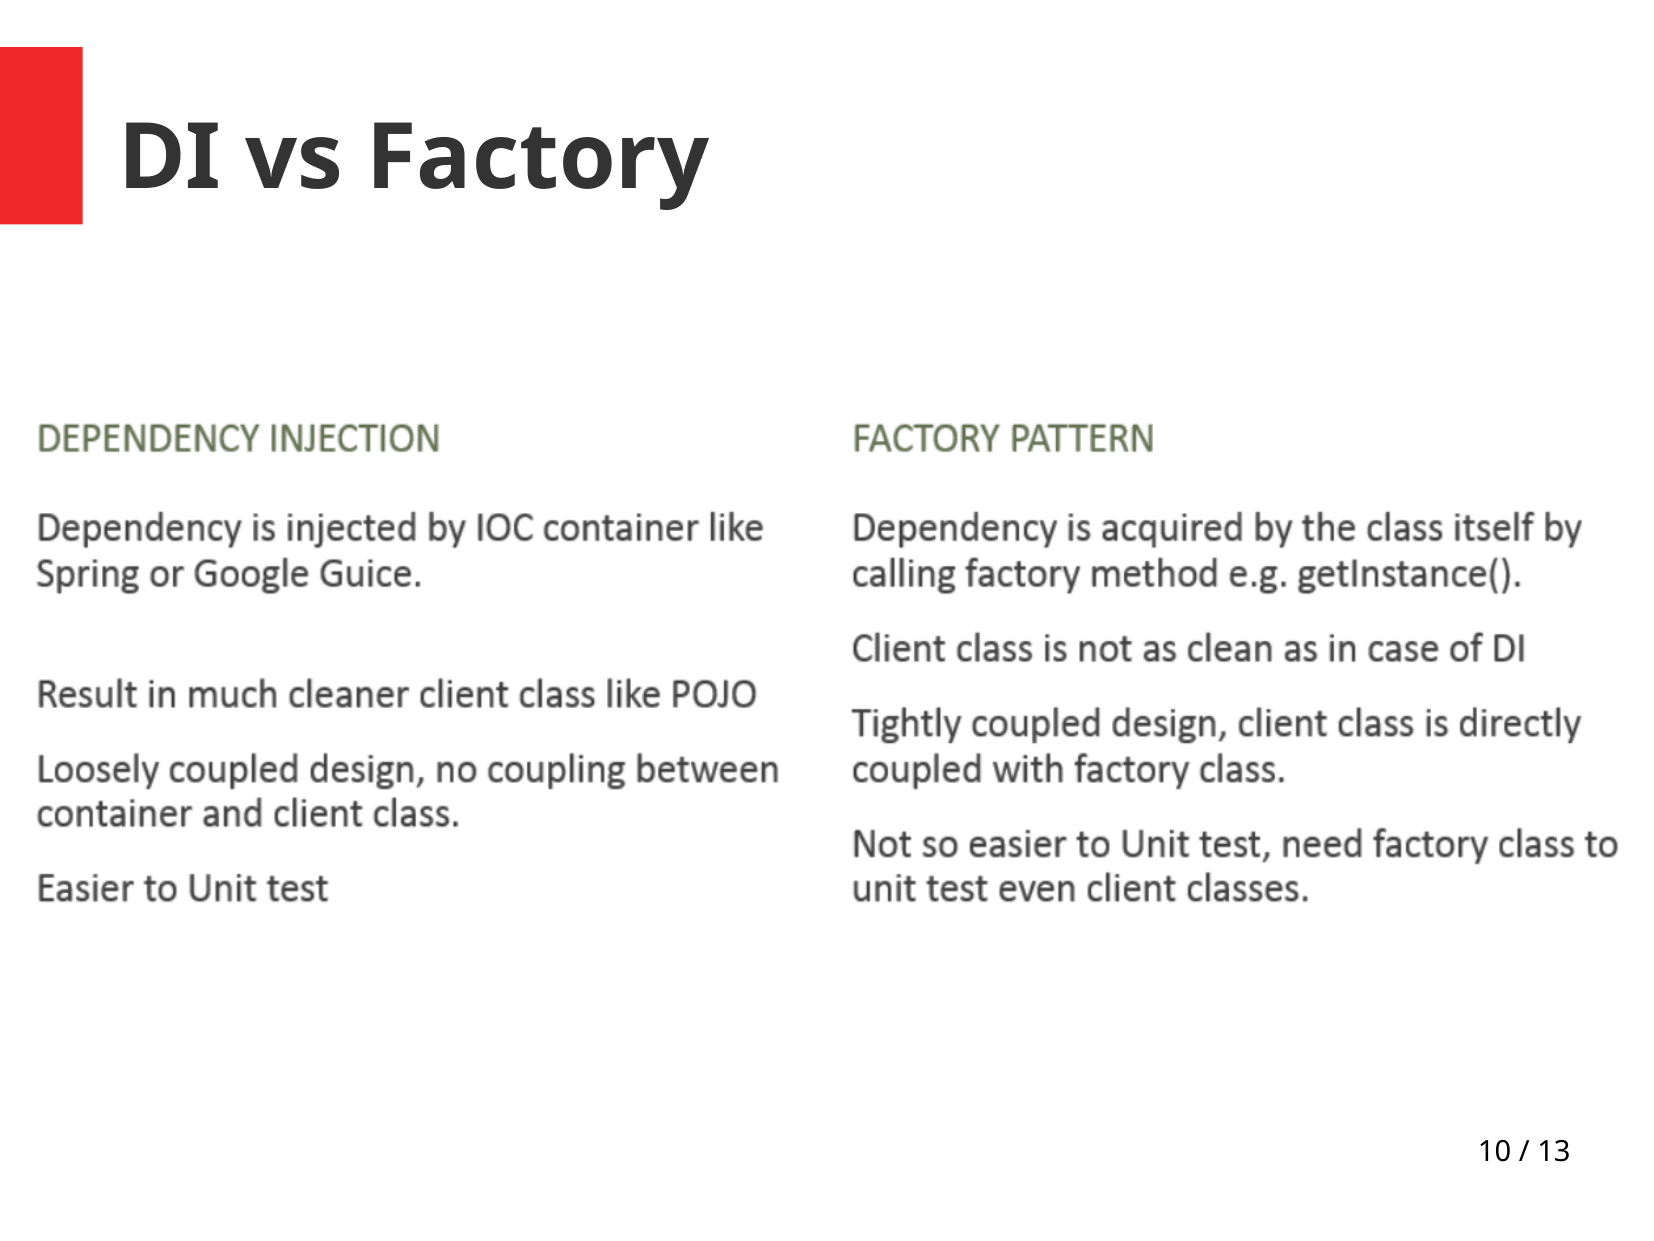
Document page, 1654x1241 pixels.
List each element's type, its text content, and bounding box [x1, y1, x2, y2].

title DI vs Factory [118, 49, 1571, 257]
picture [4, 395, 1654, 957]
